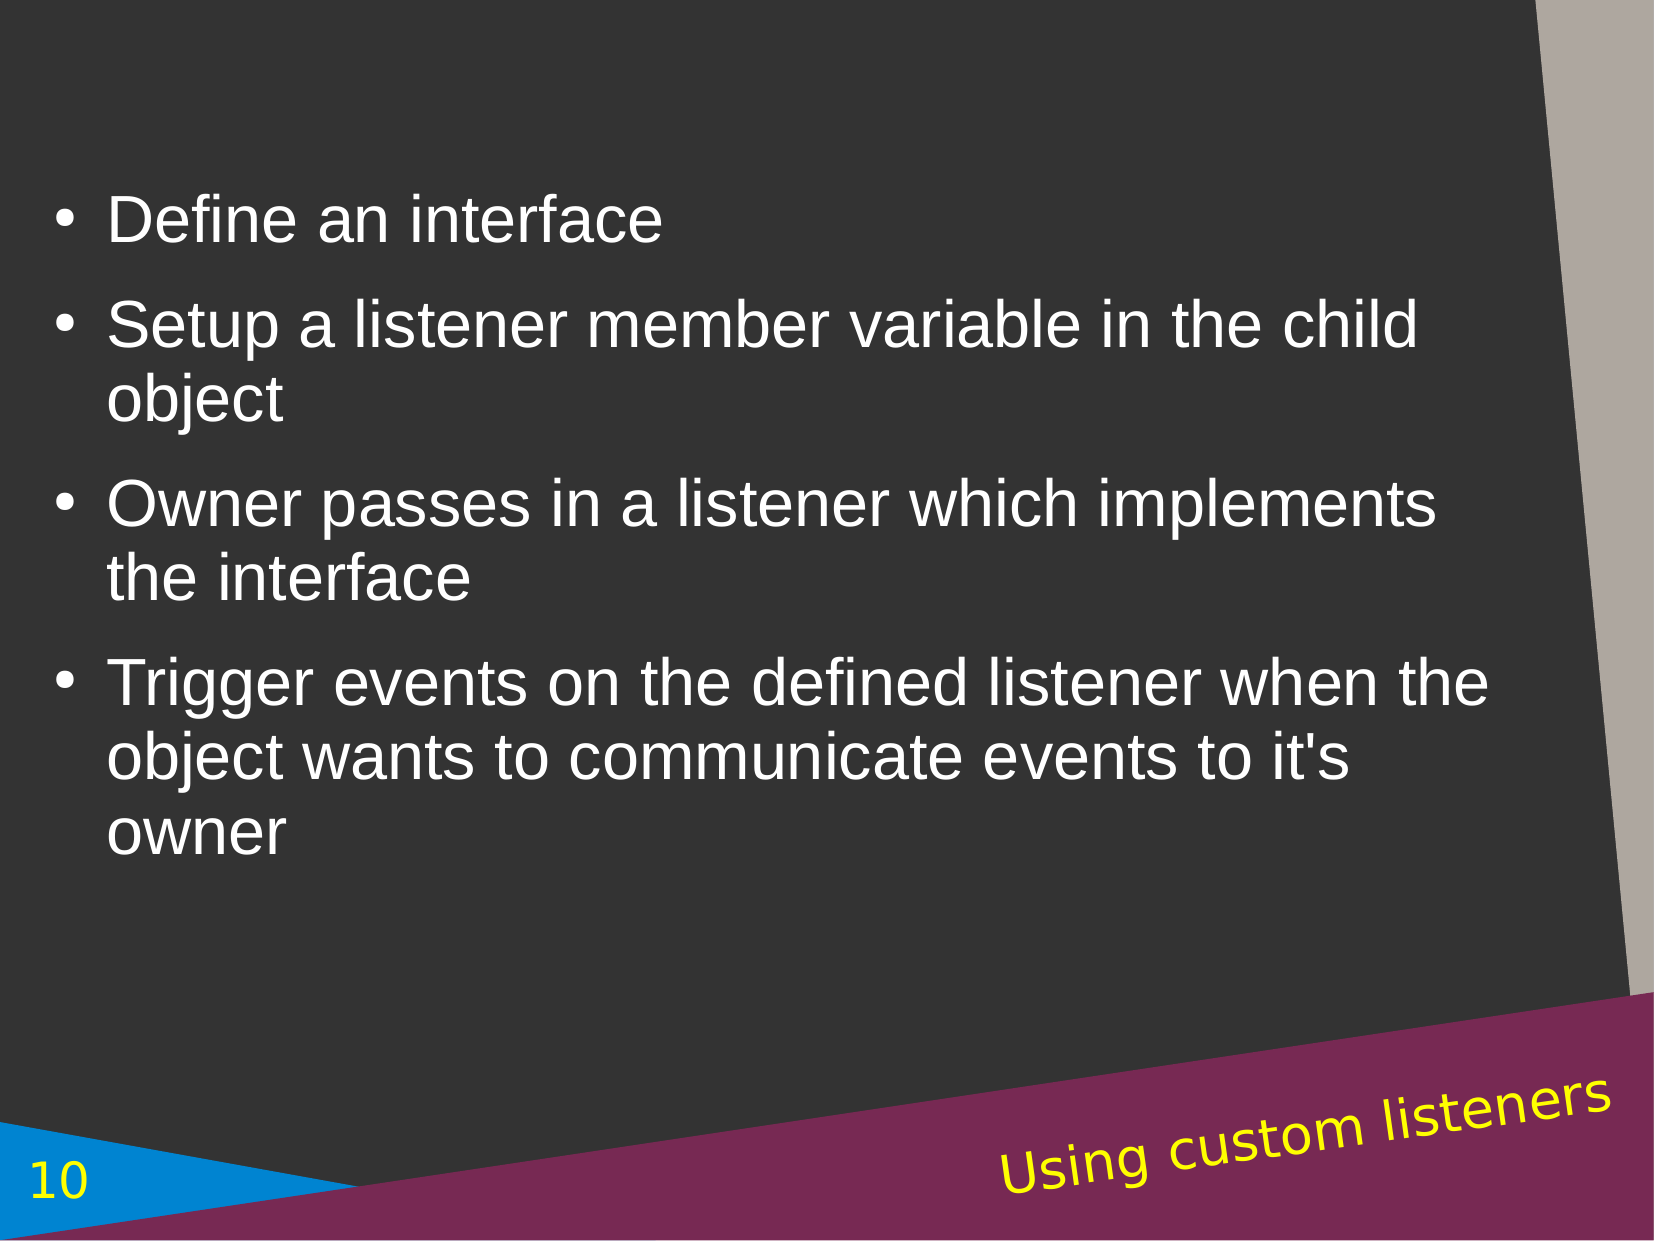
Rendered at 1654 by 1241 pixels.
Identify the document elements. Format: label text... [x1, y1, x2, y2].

title Using custom listeners [956, 995, 1654, 1241]
list Define an interface Setup a listener member variable in the child object Owner passes in a listener which implements the interface Trigger events on the defined listener when the object wants to communicate events to it's owner [35, 59, 1524, 993]
